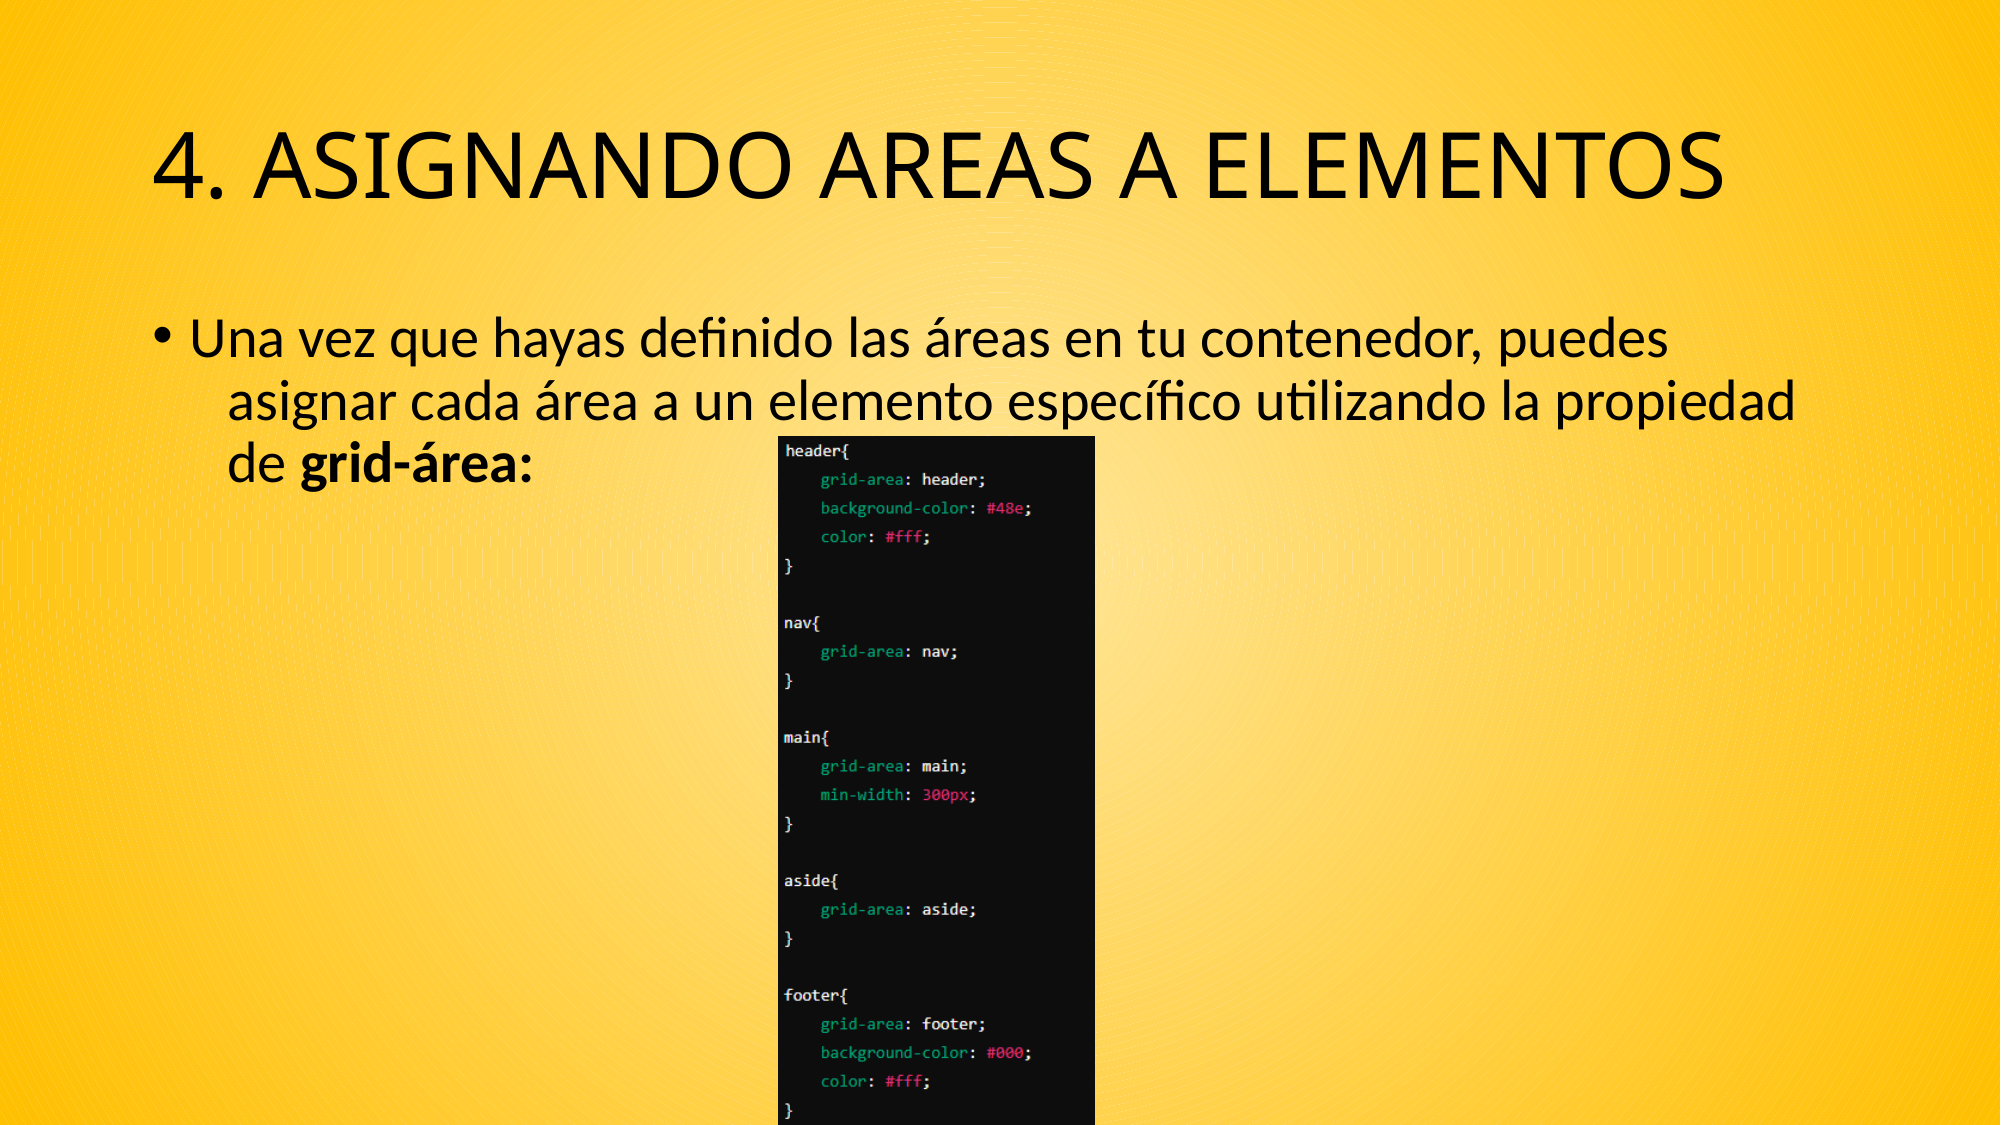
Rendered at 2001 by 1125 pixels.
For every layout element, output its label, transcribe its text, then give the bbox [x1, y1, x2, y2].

title 4. ASIGNANDO AREAS A ELEMENTOS [137, 59, 1863, 278]
picture [778, 436, 1095, 1125]
list Una vez que hayas definido las áreas en tu contenedor, puedes asignar cada área a un elemento específico utilizando la propiedad de grid-área: [137, 299, 1863, 1014]
